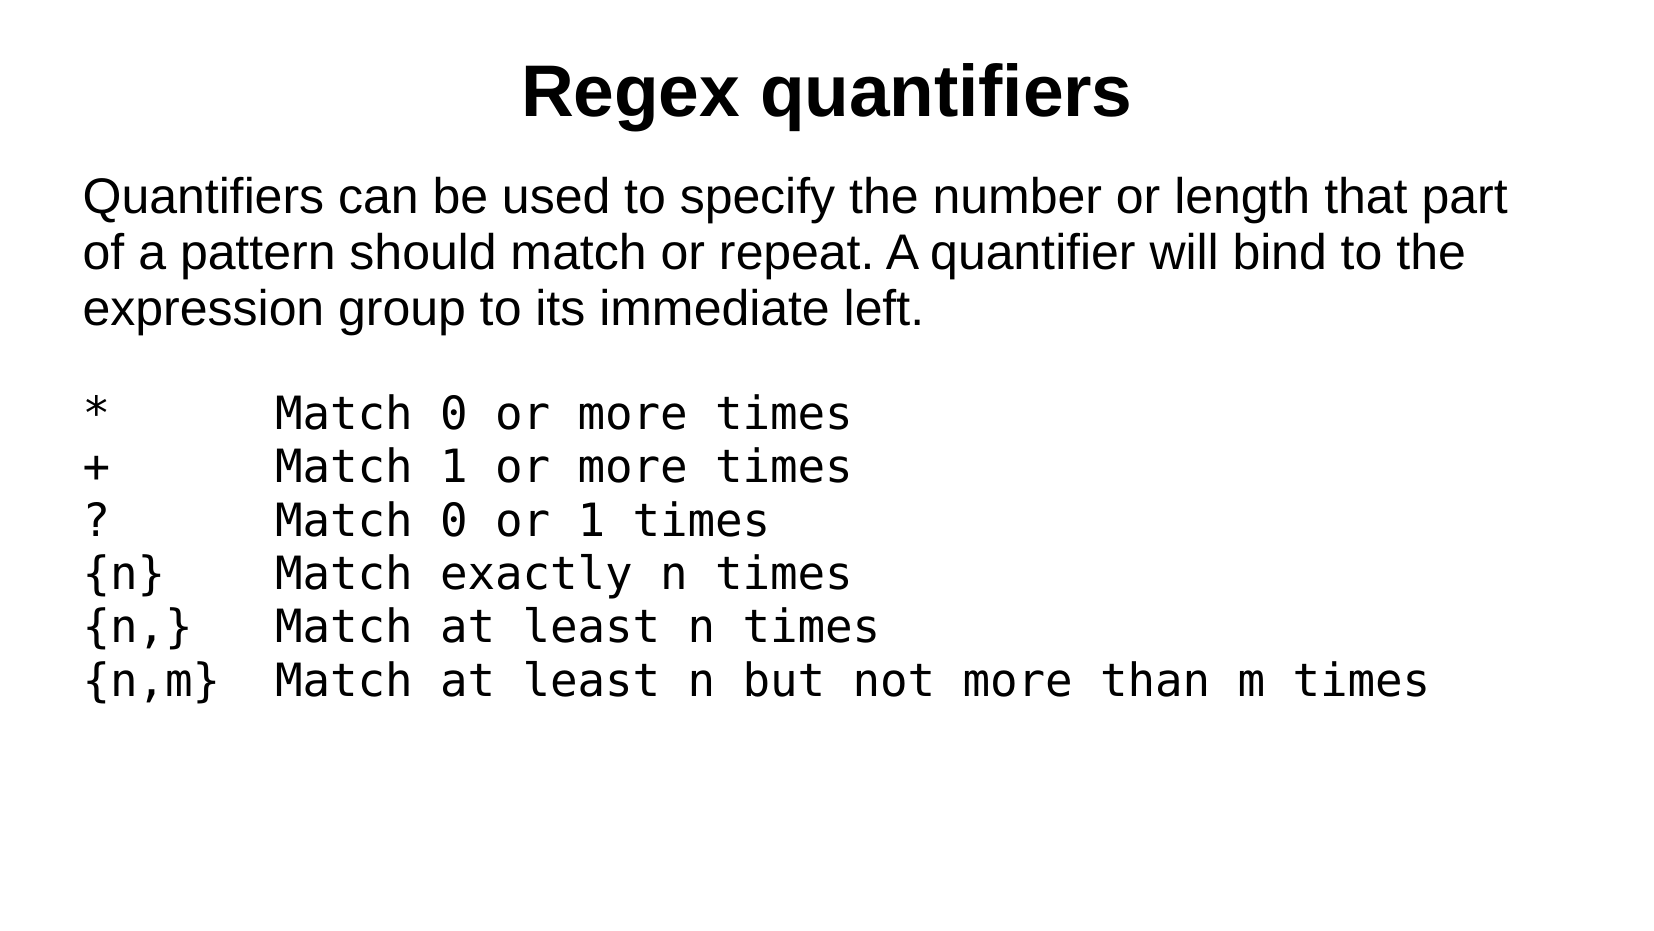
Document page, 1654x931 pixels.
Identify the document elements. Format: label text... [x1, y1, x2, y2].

list Quantifiers can be used to specify the number or length that part of a pattern should match or repeat. A quantifier will bind to the expression group to its immediate left. * Match 0 or more times + Match 1 or more times ? Match 0 or 1 times {n} Match exactly n times {n,} Match at least n times {n,m} Match at least n but not more than m times [82, 168, 1538, 889]
title Regex quantifiers [82, 37, 1571, 147]
